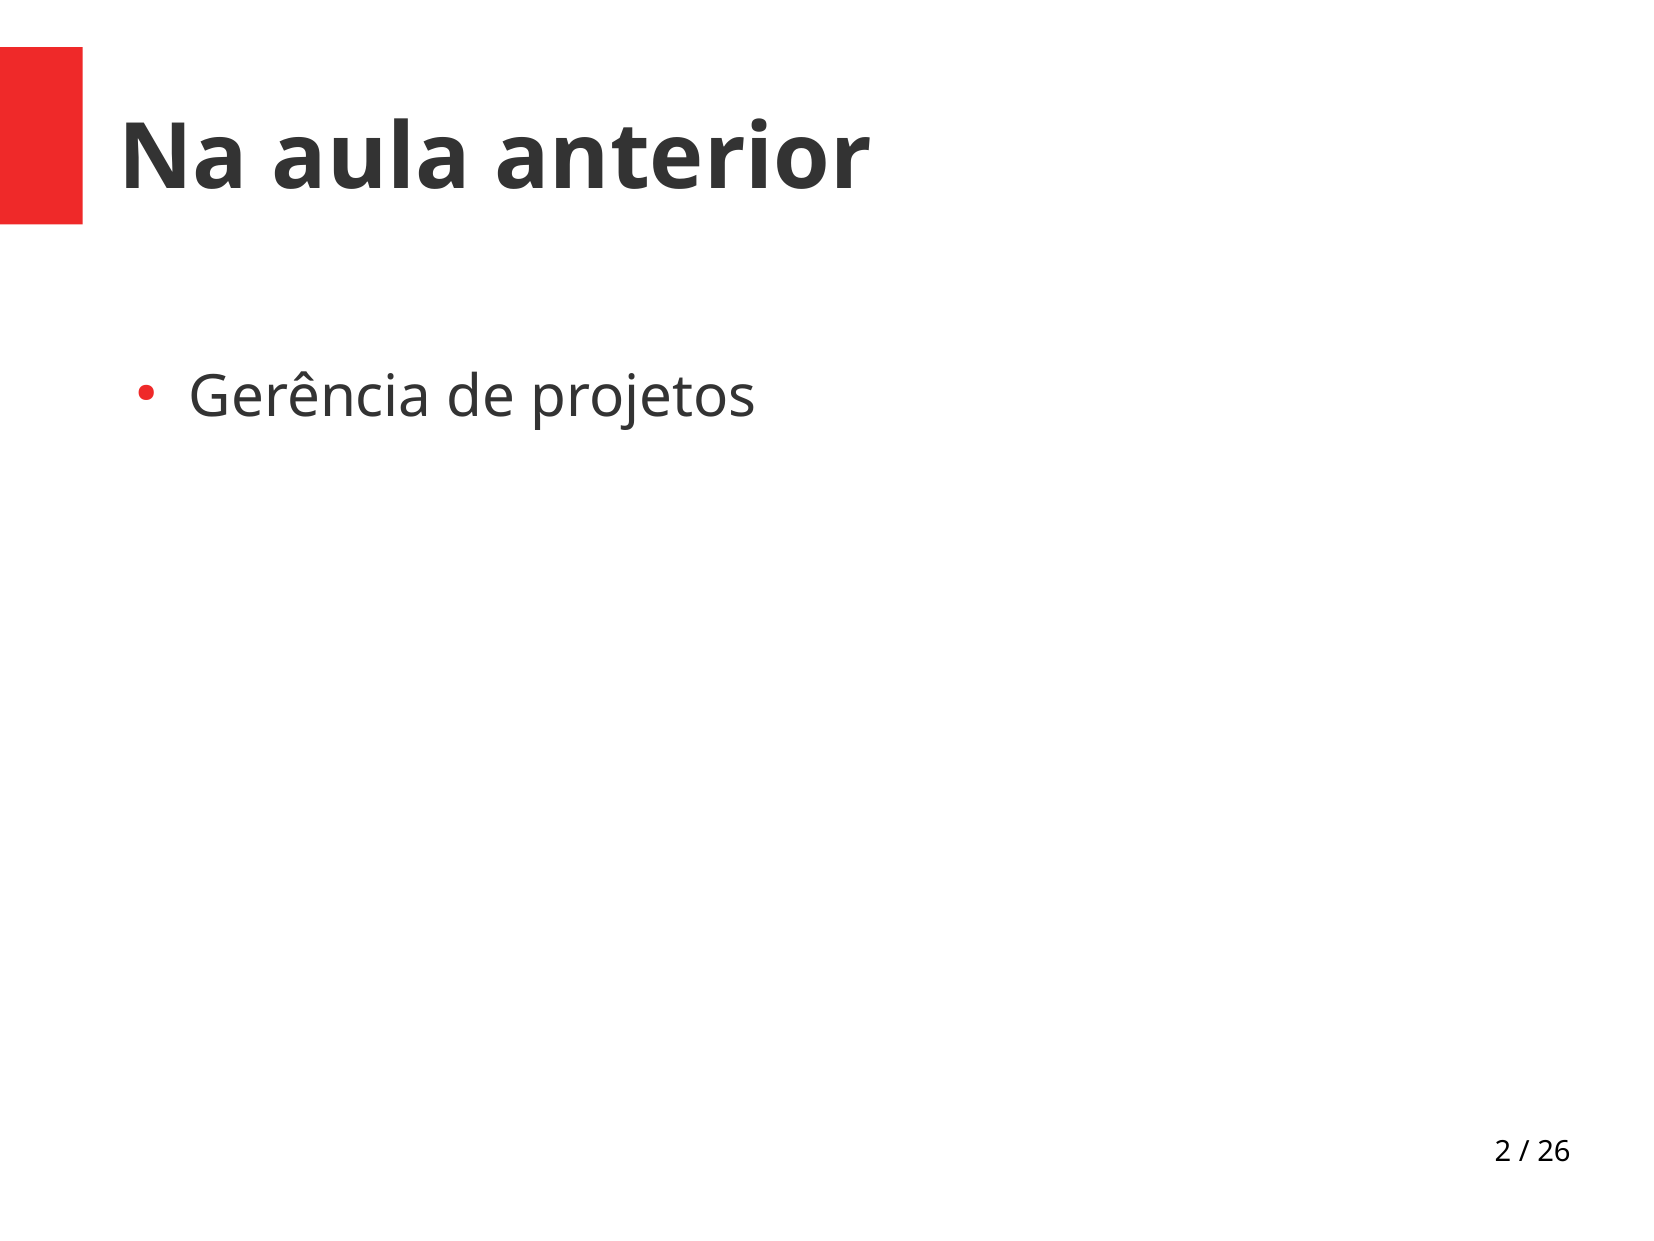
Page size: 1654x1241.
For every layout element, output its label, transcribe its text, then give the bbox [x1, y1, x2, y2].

list Gerência de projetos [118, 354, 1536, 1074]
title Na aula anterior [118, 49, 1571, 257]
